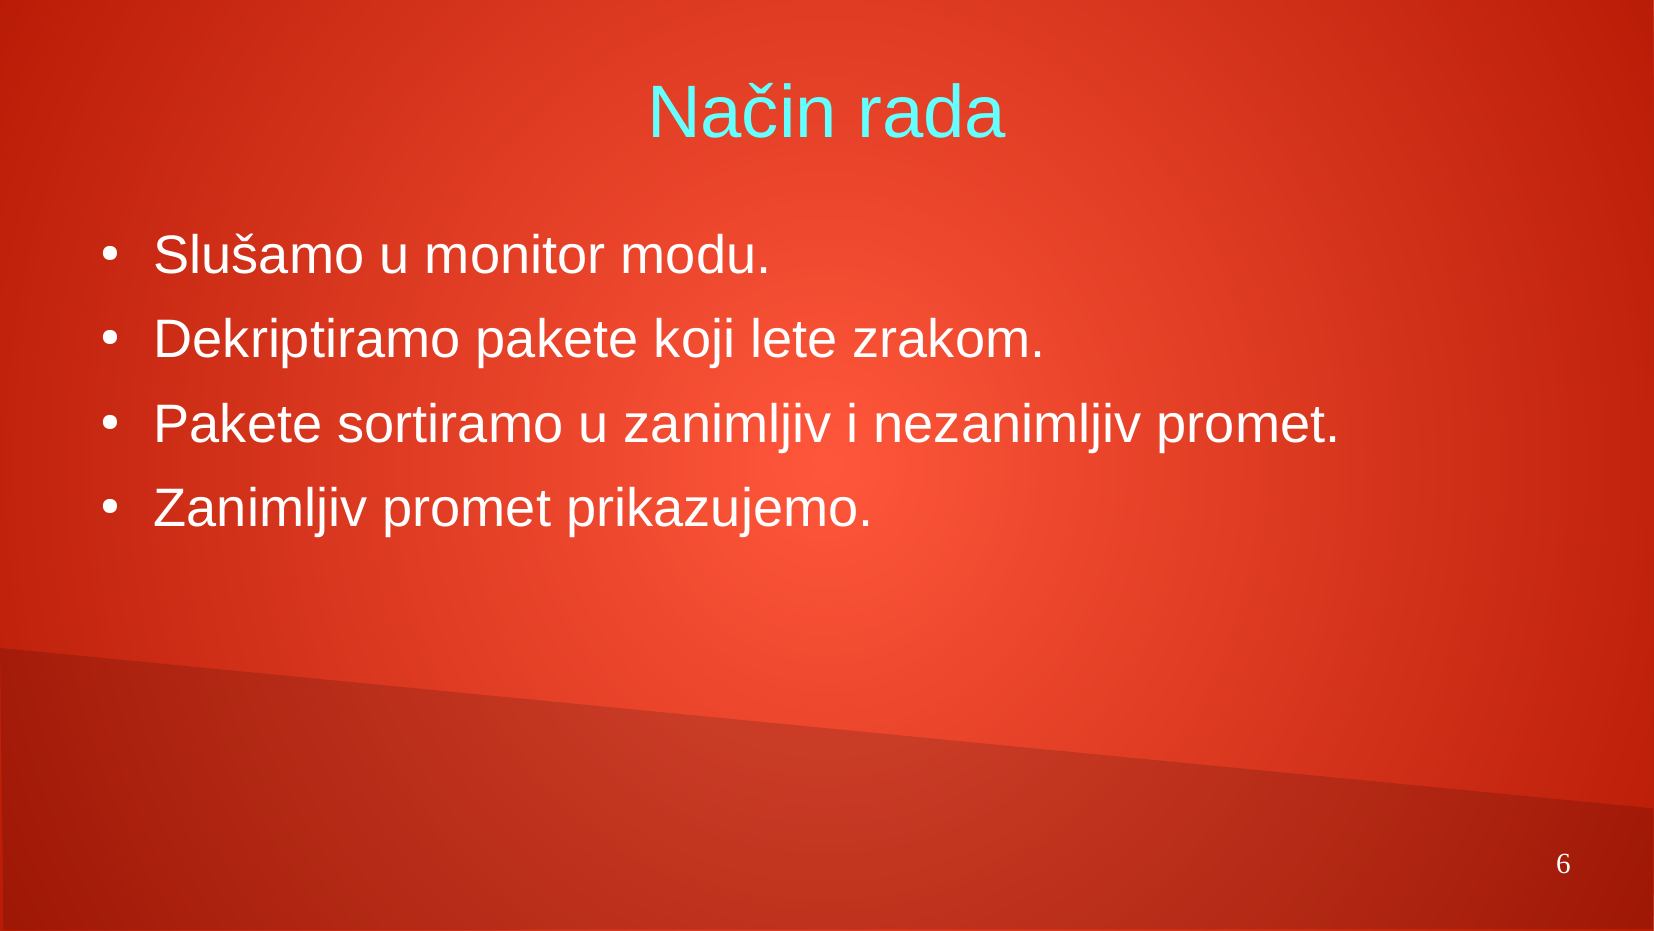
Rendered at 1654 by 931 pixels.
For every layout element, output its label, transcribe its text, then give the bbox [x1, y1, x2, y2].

title Način rada [82, 35, 1571, 189]
list Slušamo u monitor modu. Dekriptiramo pakete koji lete zrakom. Pakete sortiramo u zanimljiv i nezanimljiv promet. Zanimljiv promet prikazujemo. [82, 224, 1571, 764]
